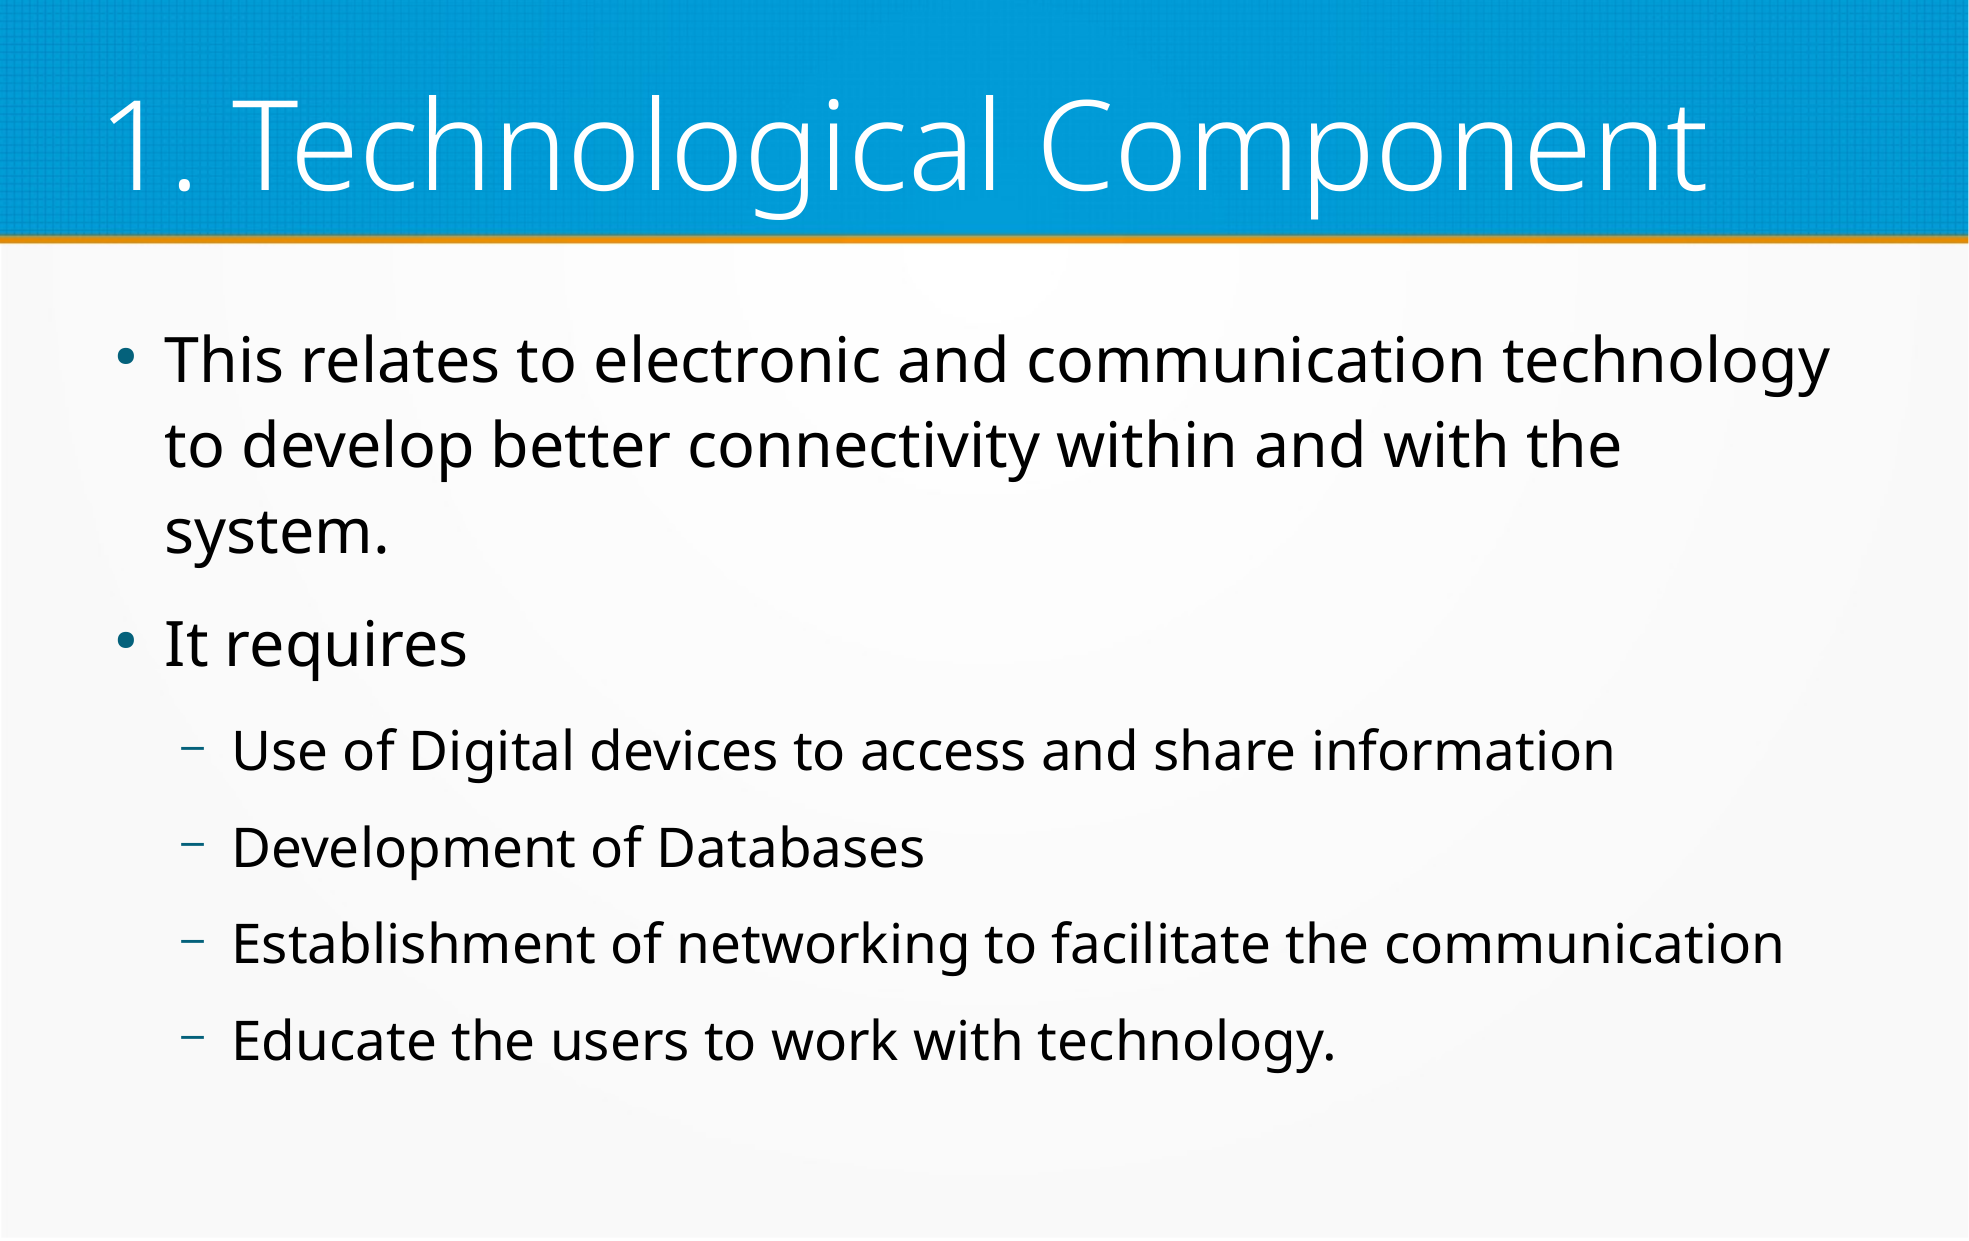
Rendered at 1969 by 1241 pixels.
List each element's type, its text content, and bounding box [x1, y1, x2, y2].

list This relates to electronic and communication technology to develop better connectivity within and with the system. It requires Use of Digital devices to access and share information Development of Databases Establishment of networking to facilitate the communication Educate the users to work with technology. [98, 315, 1861, 1081]
title 1. Technological Component [98, 19, 1870, 227]
picture [0, 233, 1969, 1241]
